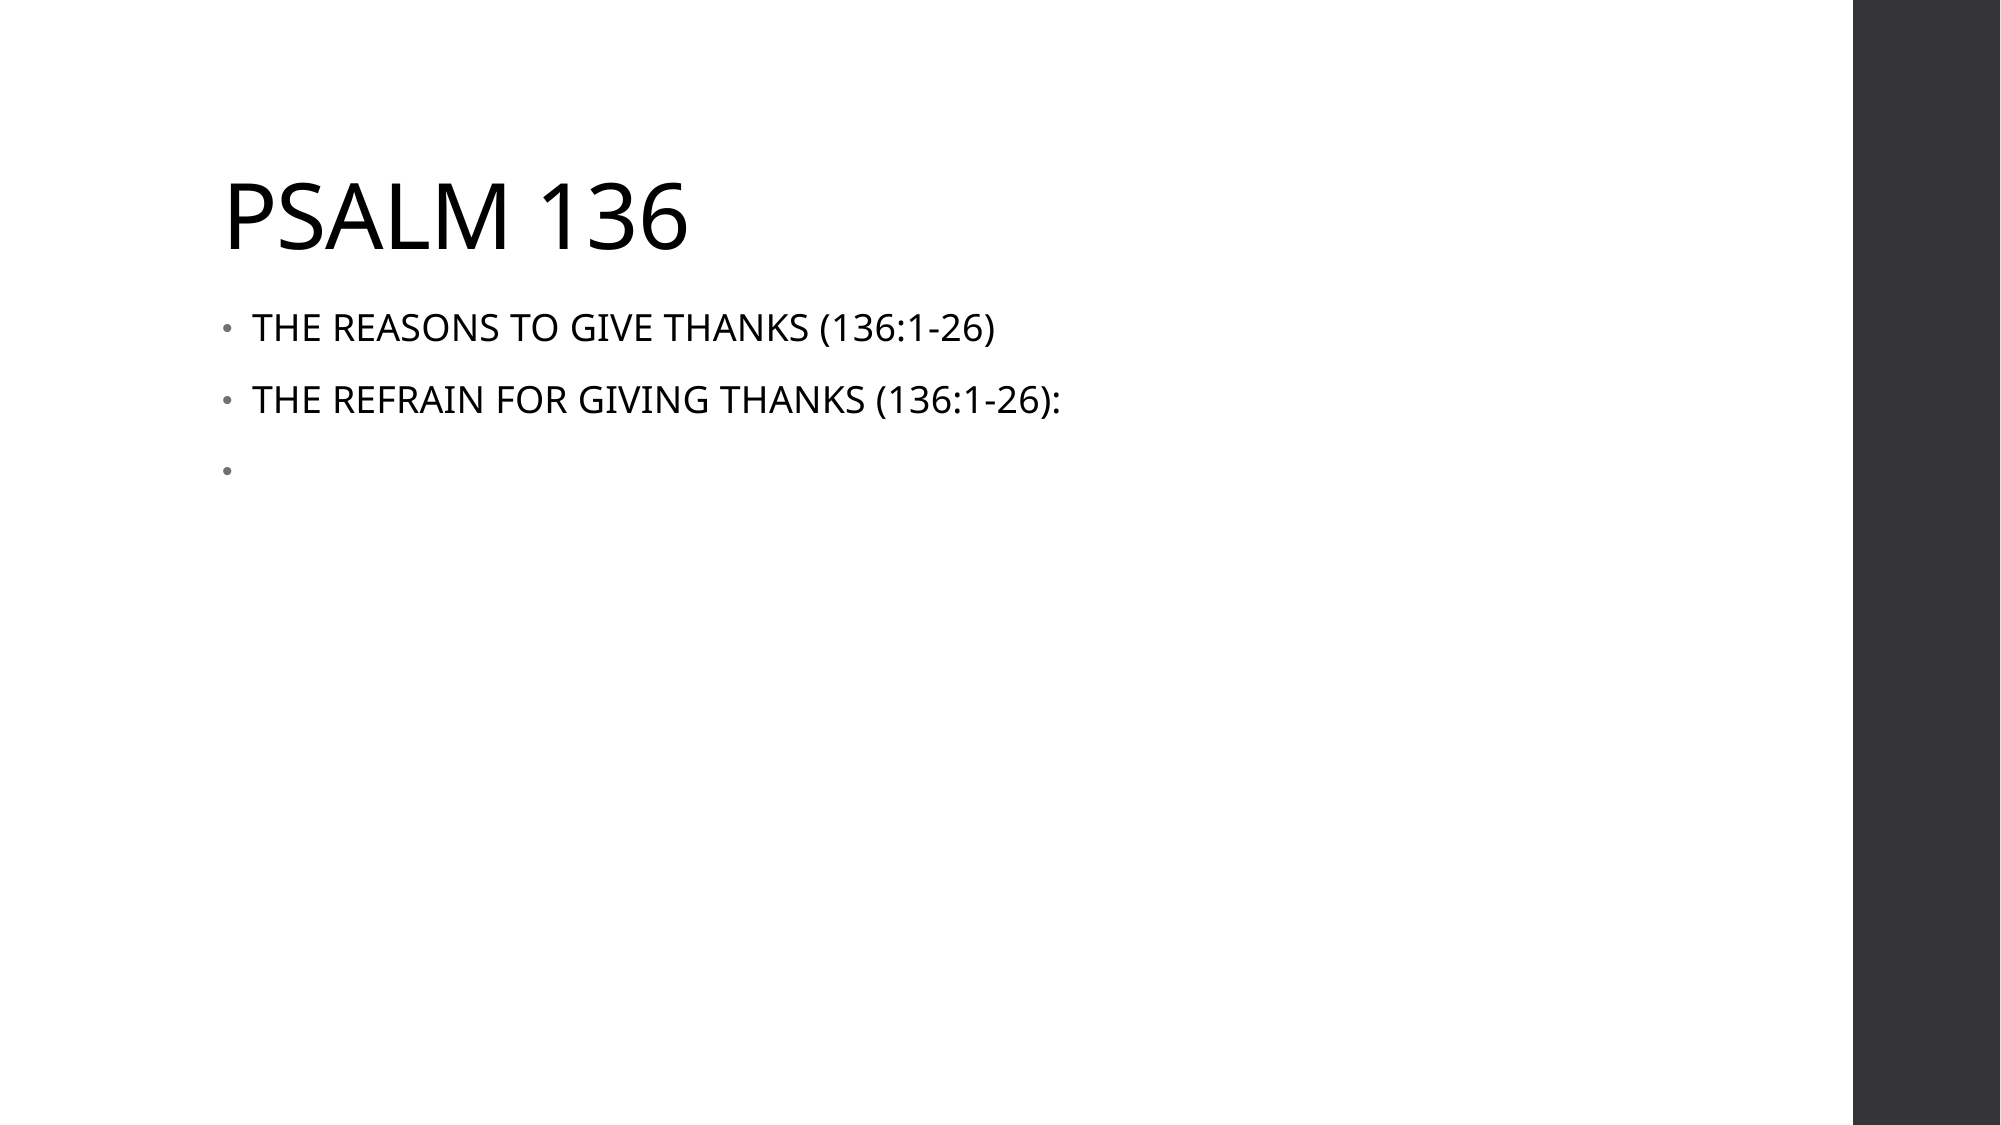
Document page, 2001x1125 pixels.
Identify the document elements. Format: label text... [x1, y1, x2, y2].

title PSALM 136 [206, 60, 1797, 278]
list THE REASONS TO GIVE THANKS (136:1-26) THE REFRAIN FOR GIVING THANKS (136:1-26): [206, 299, 1617, 1014]
